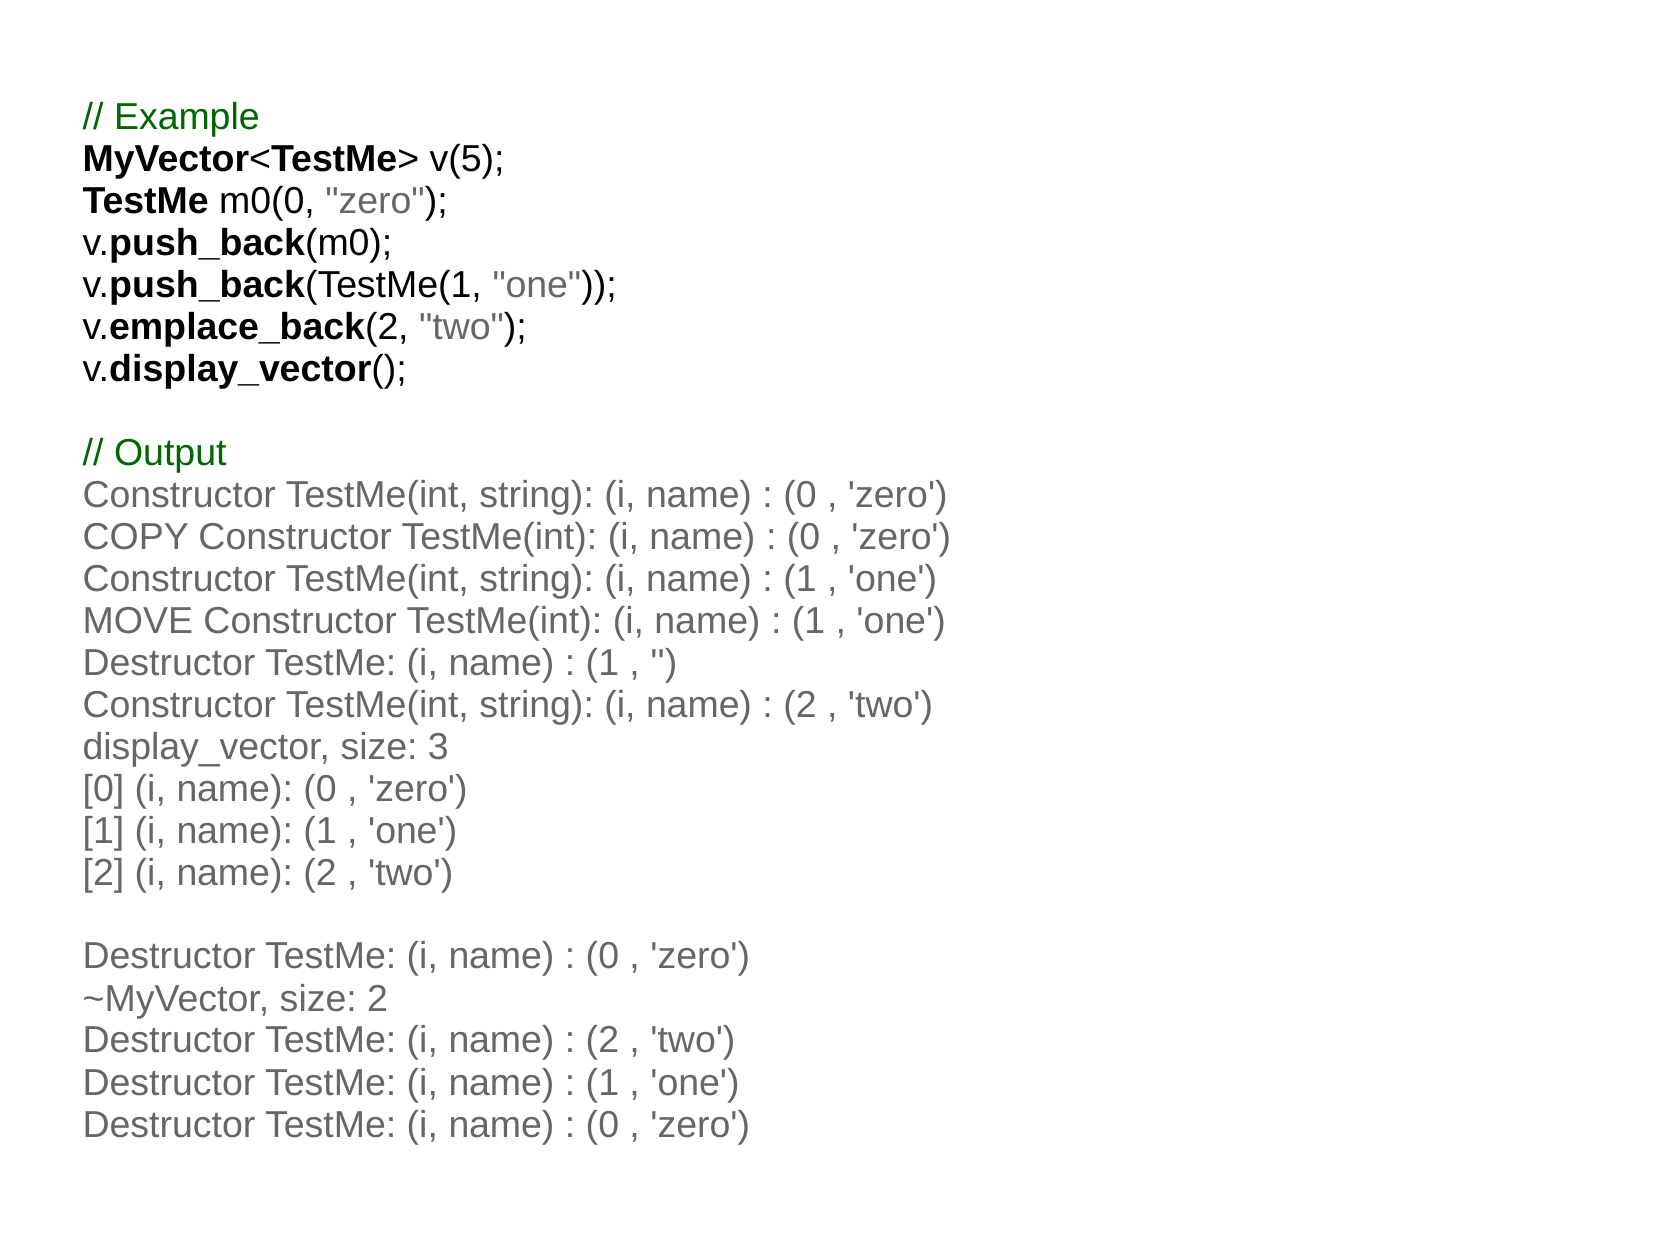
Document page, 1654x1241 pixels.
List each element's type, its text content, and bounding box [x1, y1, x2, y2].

subtitle // Example MyVector<TestMe> v(5); TestMe m0(0, "zero"); v.push_back(m0); v.push_back(TestMe(1, "one")); v.emplace_back(2, "two"); v.display_vector(); // Output Constructor TestMe(int, string): (i, name) : (0 , 'zero') COPY Constructor TestMe(int): (i, name) : (0 , 'zero') Constructor TestMe(int, string): (i, name) : (1 , 'one') MOVE Constructor TestMe(int): (i, name) : (1 , 'one') Destructor TestMe: (i, name) : (1 , '') Constructor TestMe(int, string): (i, name) : (2 , 'two') display_vector, size: 3 [0] (i, name): (0 , 'zero') [1] (i, name): (1 , 'one') [2] (i, name): (2 , 'two') Destructor TestMe: (i, name) : (0 , 'zero') ~MyVector, size: 2 Destructor TestMe: (i, name) : (2 , 'two') Destructor TestMe: (i, name) : (1 , 'one') Destructor TestMe: (i, name) : (0 , 'zero') [82, 35, 1571, 1205]
